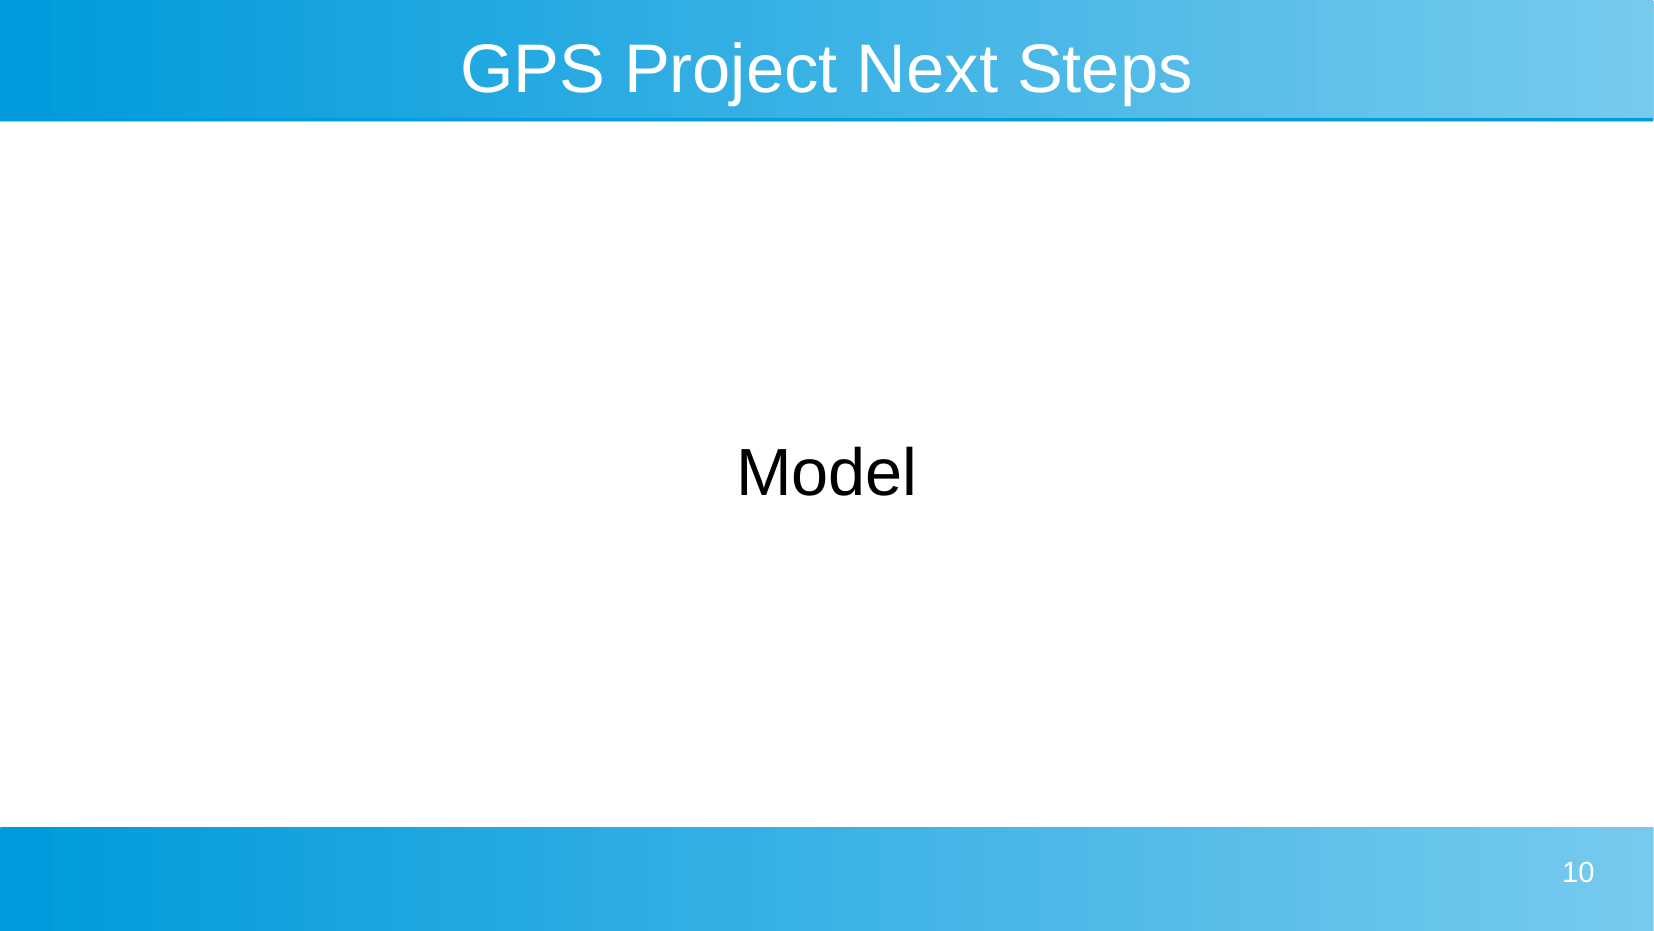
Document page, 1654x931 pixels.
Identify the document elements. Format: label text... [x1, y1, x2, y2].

subtitle Model [59, 177, 1595, 768]
title GPS Project Next Steps [59, 29, 1595, 108]
